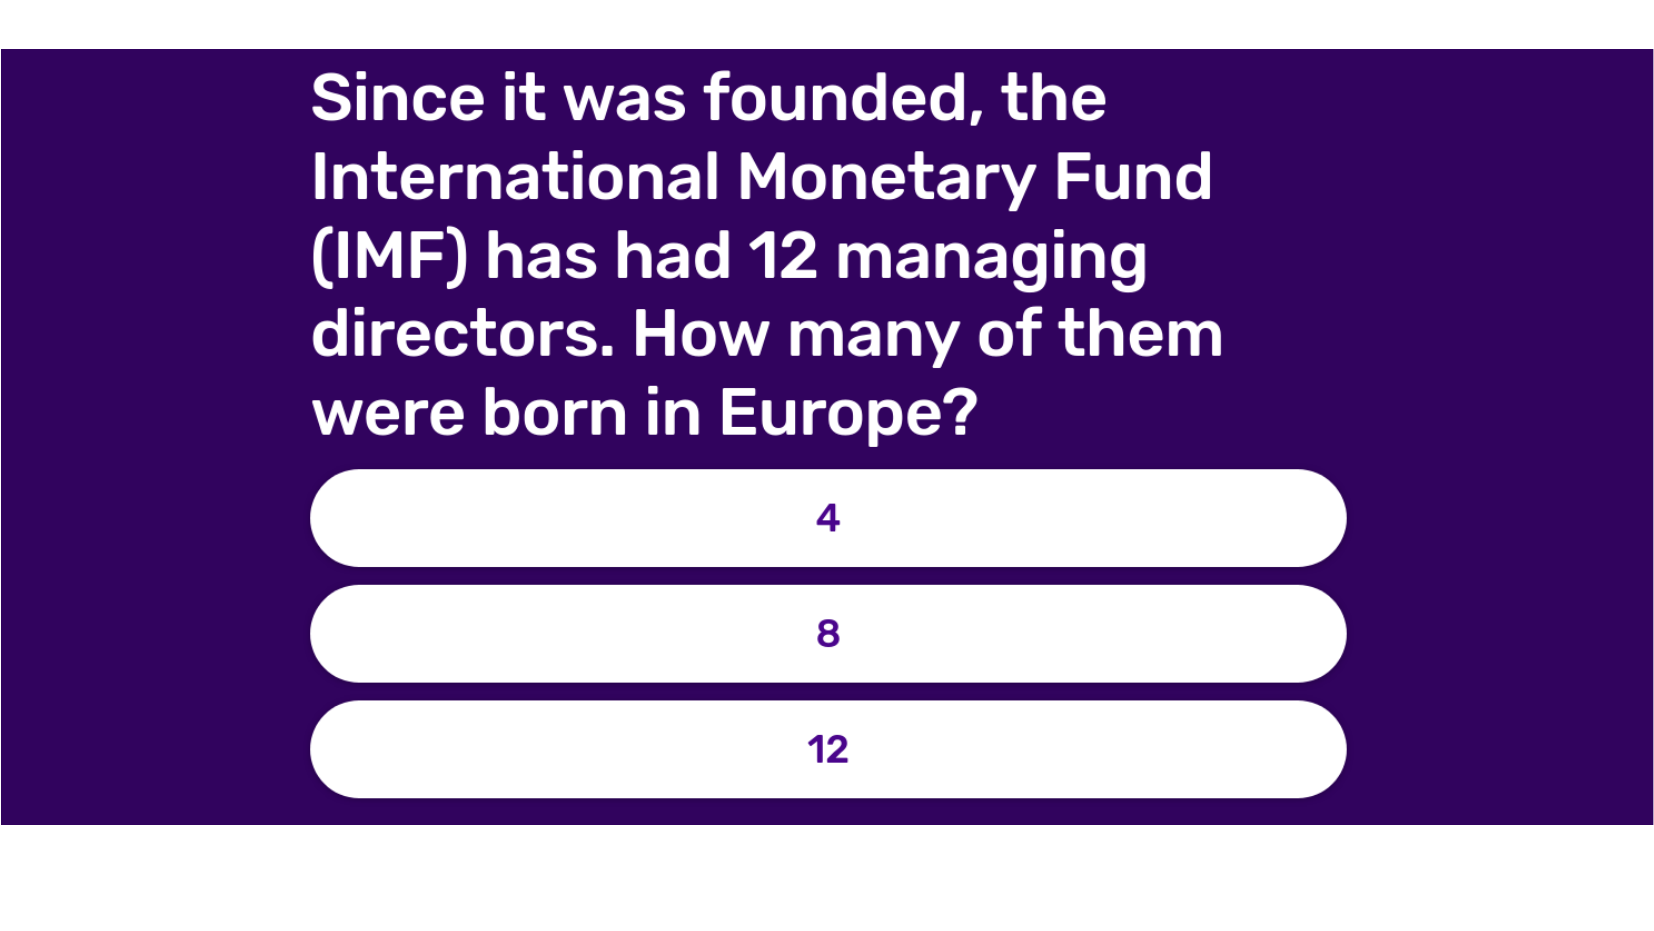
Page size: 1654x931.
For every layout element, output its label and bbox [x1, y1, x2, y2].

picture [1, 49, 1654, 826]
